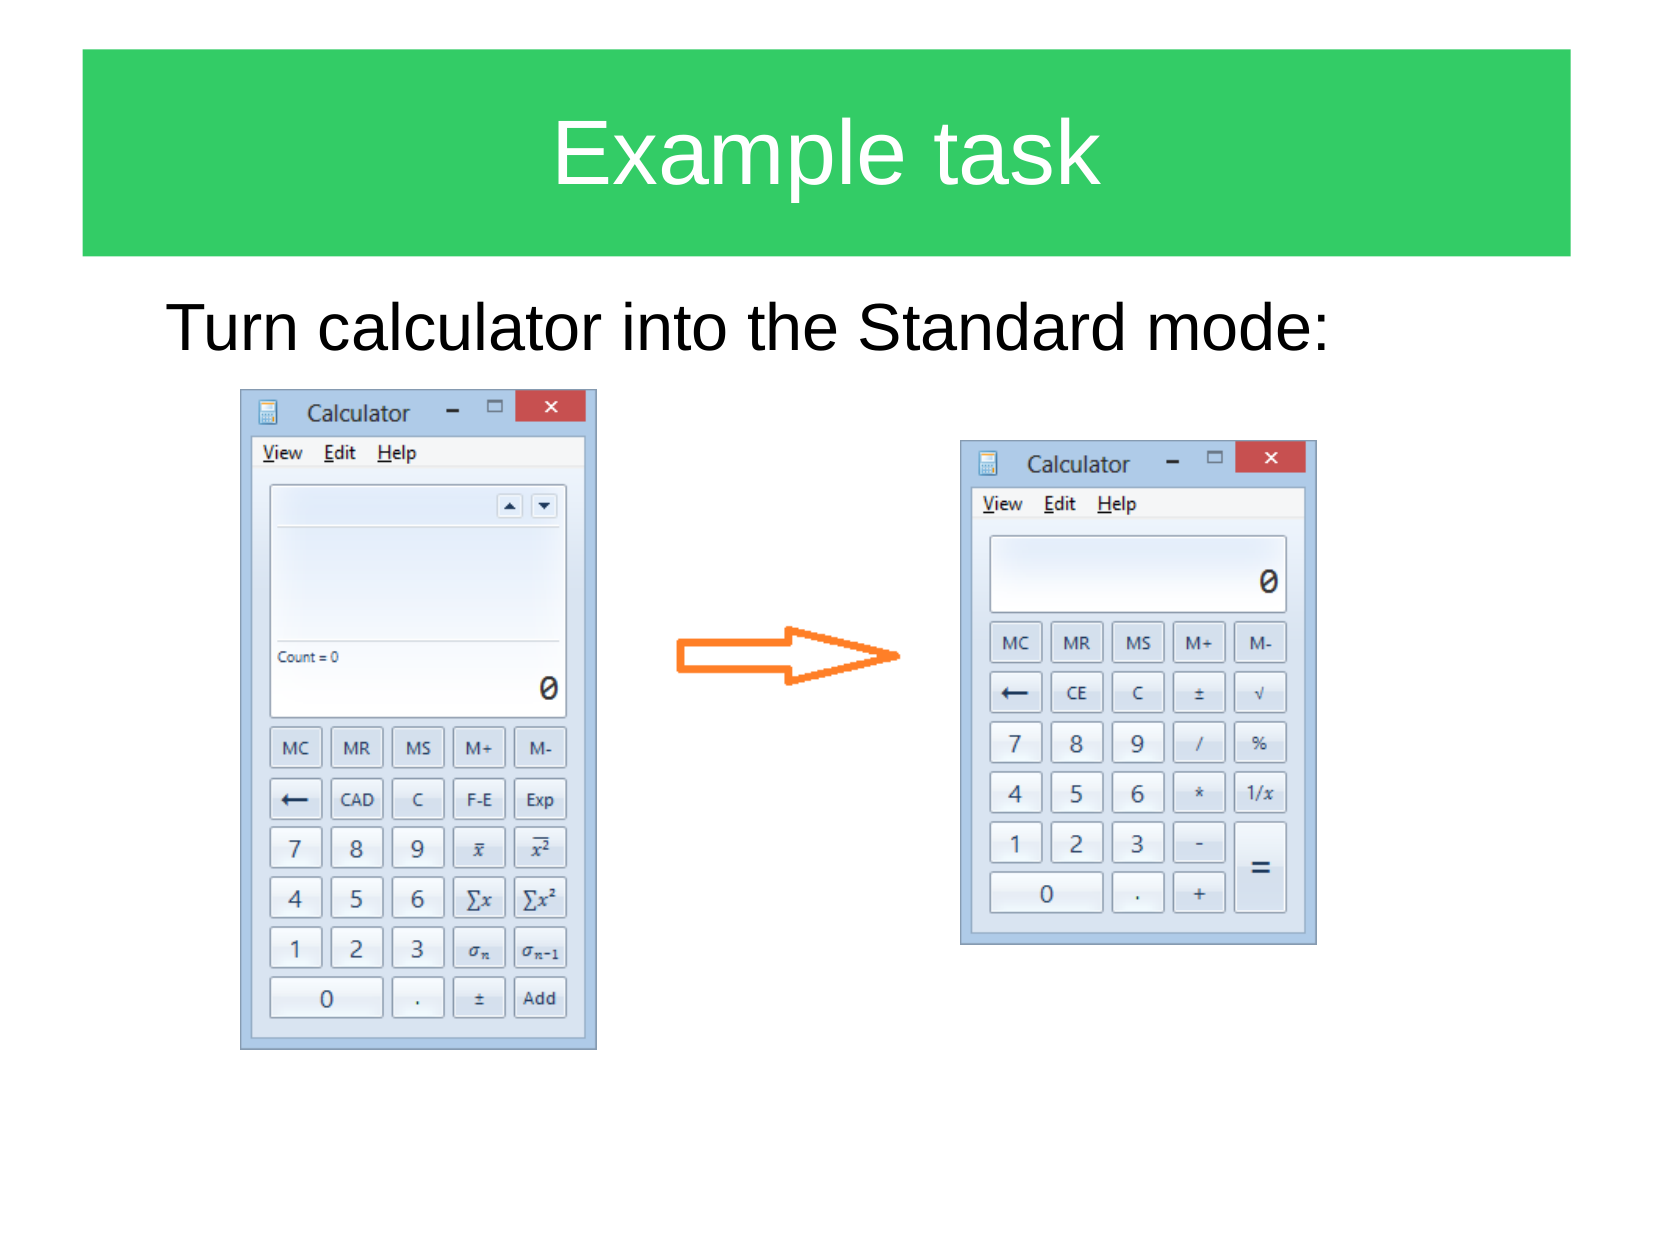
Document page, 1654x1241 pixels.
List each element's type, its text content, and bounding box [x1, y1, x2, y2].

picture [960, 440, 1317, 946]
picture [630, 556, 941, 751]
title Example task [82, 49, 1571, 257]
list Turn calculator into the Standard mode: [94, 290, 1550, 1010]
picture [240, 389, 597, 1051]
